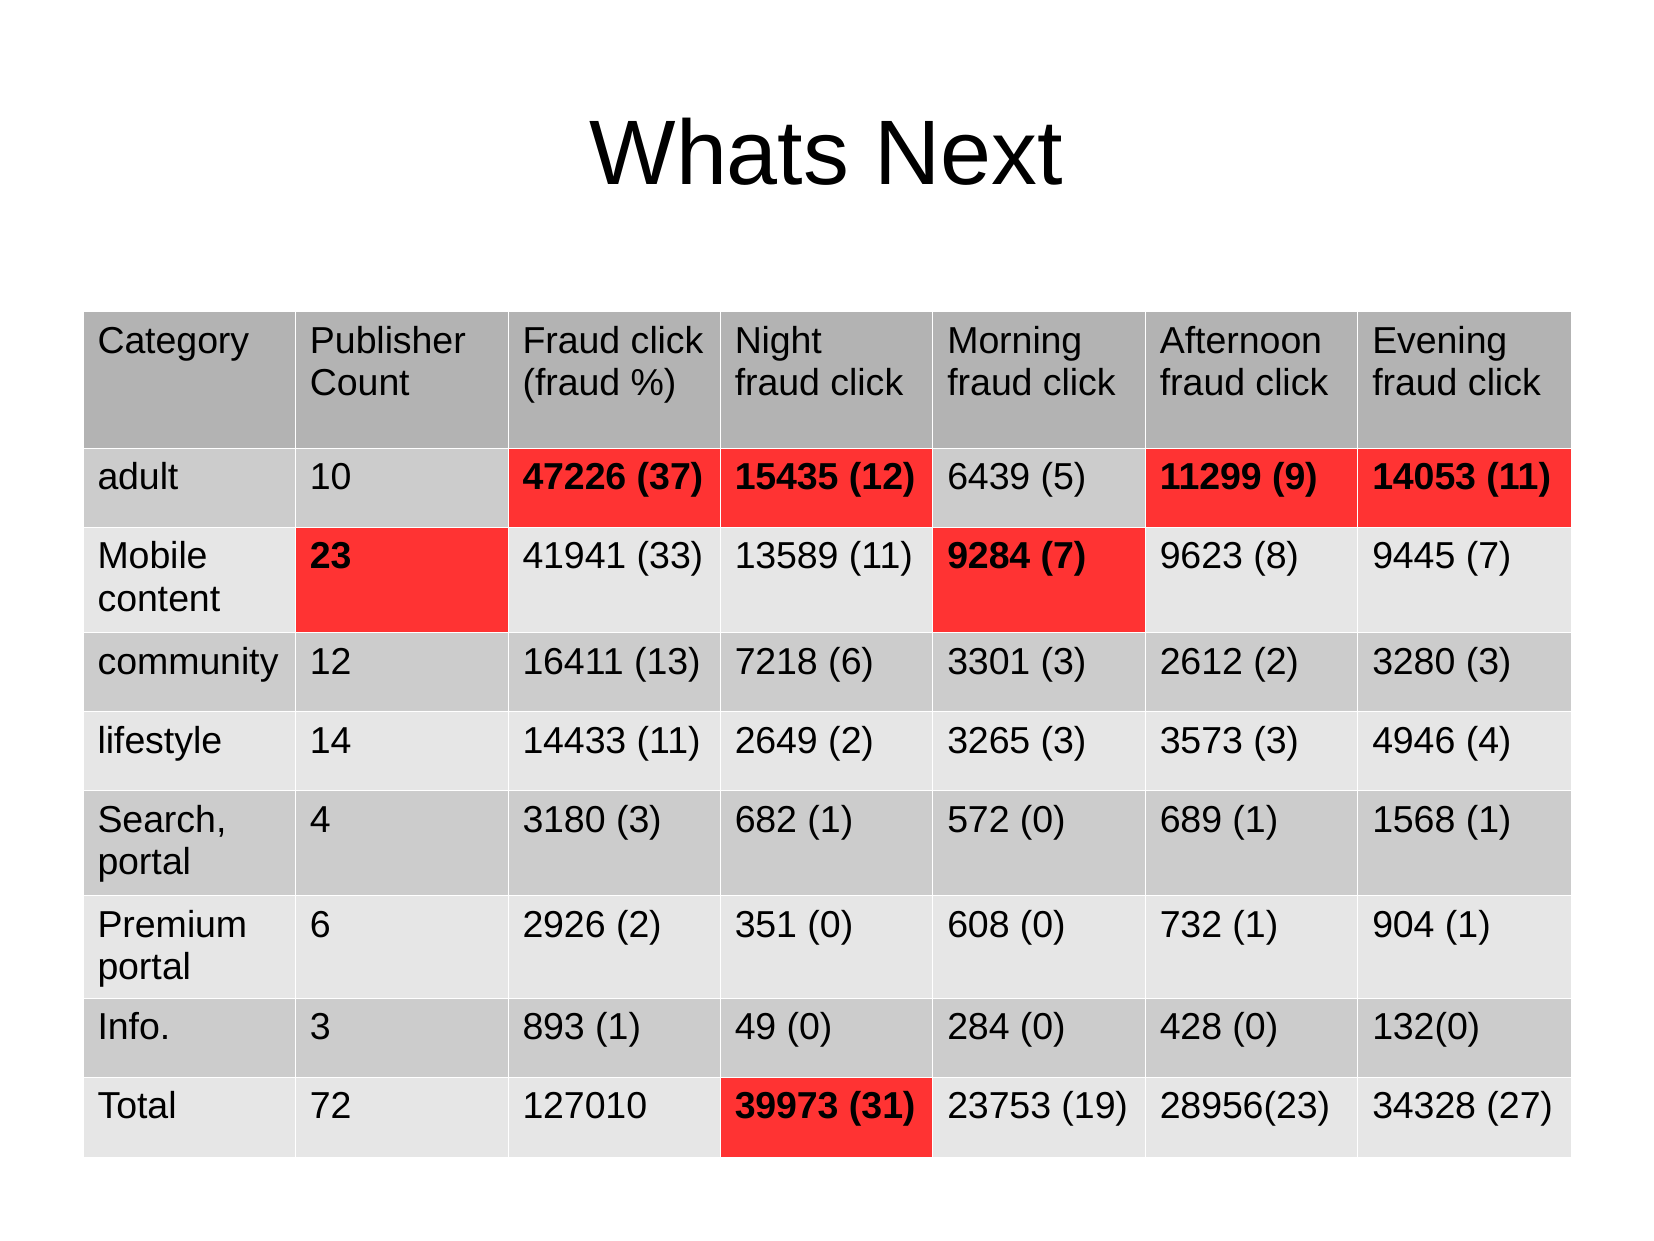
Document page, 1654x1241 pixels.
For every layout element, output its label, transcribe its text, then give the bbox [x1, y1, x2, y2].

table_cell 428 (0) [1146, 999, 1357, 1077]
table_cell 14433 (11) [509, 712, 720, 790]
table_cell 3280 (3) [1358, 633, 1571, 711]
table_cell 14 [296, 712, 508, 790]
title Whats Next [82, 49, 1571, 257]
table_cell 1568 (1) [1358, 791, 1571, 895]
table_cell 12 [296, 633, 508, 711]
table_cell 9284 (7) [933, 528, 1145, 632]
table_cell 11299 (9) [1146, 449, 1357, 527]
table_cell 893 (1) [509, 999, 720, 1077]
table_cell 16411 (13) [509, 633, 720, 711]
table_cell 2926 (2) [509, 896, 720, 998]
table_cell 72 [296, 1078, 508, 1157]
table_cell 6439 (5) [933, 449, 1145, 527]
table_cell Info. [84, 999, 295, 1077]
table_cell 2612 (2) [1146, 633, 1357, 711]
table_cell 7218 (6) [721, 633, 932, 711]
table_cell Total [84, 1078, 295, 1157]
table_cell 682 (1) [721, 791, 932, 895]
table_cell Search, portal [84, 791, 295, 895]
table_cell 3573 (3) [1146, 712, 1357, 790]
table_header Publisher Count [296, 312, 508, 448]
table_cell 14053 (11) [1358, 449, 1571, 527]
table_cell 23 [296, 528, 508, 632]
table_cell 689 (1) [1146, 791, 1357, 895]
table_cell Mobile content [84, 528, 295, 632]
table_cell 3301 (3) [933, 633, 1145, 711]
table_header Category [84, 312, 295, 448]
table_cell adult [84, 449, 295, 527]
table_cell 41941 (33) [509, 528, 720, 632]
table_cell 10 [296, 449, 508, 527]
table_cell 127010 [509, 1078, 720, 1157]
table_header Afternoon fraud click [1146, 312, 1357, 448]
table_cell 732 (1) [1146, 896, 1357, 998]
table_cell 6 [296, 896, 508, 998]
table_header Evening fraud click [1358, 312, 1571, 448]
table_cell 15435 (12) [721, 449, 932, 527]
table_cell 3180 (3) [509, 791, 720, 895]
table_cell 2649 (2) [721, 712, 932, 790]
table_cell 34328 (27) [1358, 1078, 1571, 1157]
table_cell 39973 (31) [721, 1078, 932, 1157]
table_cell 4946 (4) [1358, 712, 1571, 790]
table_cell 904 (1) [1358, 896, 1571, 998]
table_cell 284 (0) [933, 999, 1145, 1077]
table_cell 608 (0) [933, 896, 1145, 998]
table_cell community [84, 633, 295, 711]
table_cell 49 (0) [721, 999, 932, 1077]
table_cell 572 (0) [933, 791, 1145, 895]
table_cell 9623 (8) [1146, 528, 1357, 632]
table_cell 3265 (3) [933, 712, 1145, 790]
table_header Morning fraud click [933, 312, 1145, 448]
table_cell Premium portal [84, 896, 295, 998]
table_cell 28956(23) [1146, 1078, 1357, 1157]
table_cell lifestyle [84, 712, 295, 790]
table_cell 4 [296, 791, 508, 895]
table_cell 3 [296, 999, 508, 1077]
table_cell 351 (0) [721, 896, 932, 998]
table_header Night fraud click [721, 312, 932, 448]
table_cell 47226 (37) [509, 449, 720, 527]
table_header Fraud click (fraud %) [509, 312, 720, 448]
table_cell 23753 (19) [933, 1078, 1145, 1157]
table_cell 13589 (11) [721, 528, 932, 632]
table_cell 132(0) [1358, 999, 1571, 1077]
table_cell 9445 (7) [1358, 528, 1571, 632]
